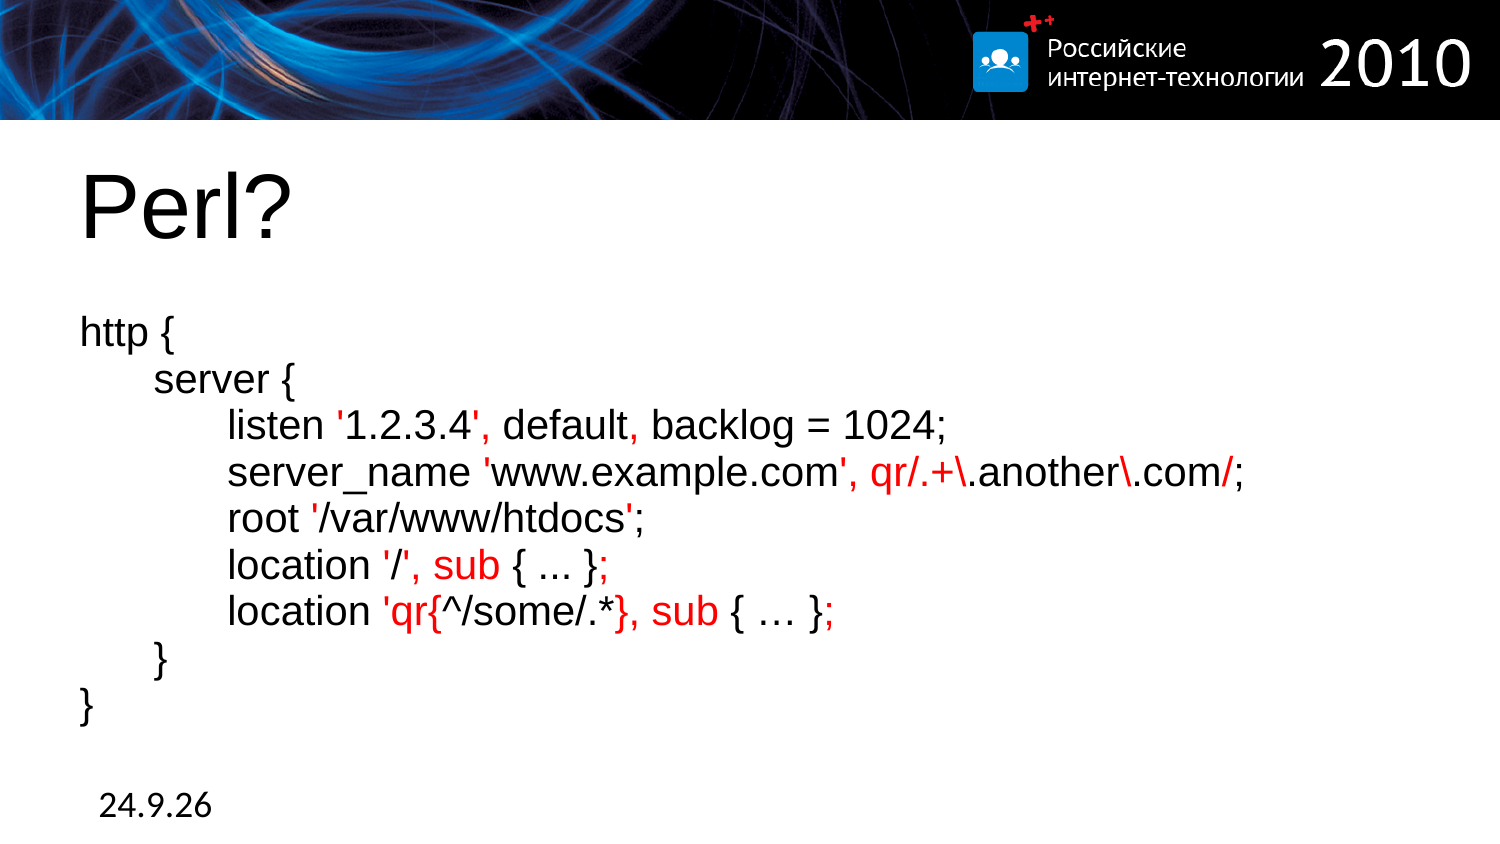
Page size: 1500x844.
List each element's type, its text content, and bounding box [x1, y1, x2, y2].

title Perl? [79, 155, 1430, 258]
subtitle http { server { listen '1.2.3.4', default, backlog = 1024; server_name 'www.example.com', qr/.+\.another\.com/; root '/var/www/htdocs'; location '/', sub { ... }; location 'qr{^/some/.*}, sub { … }; } } [79, 279, 1430, 757]
picture [0, 0, 1500, 120]
